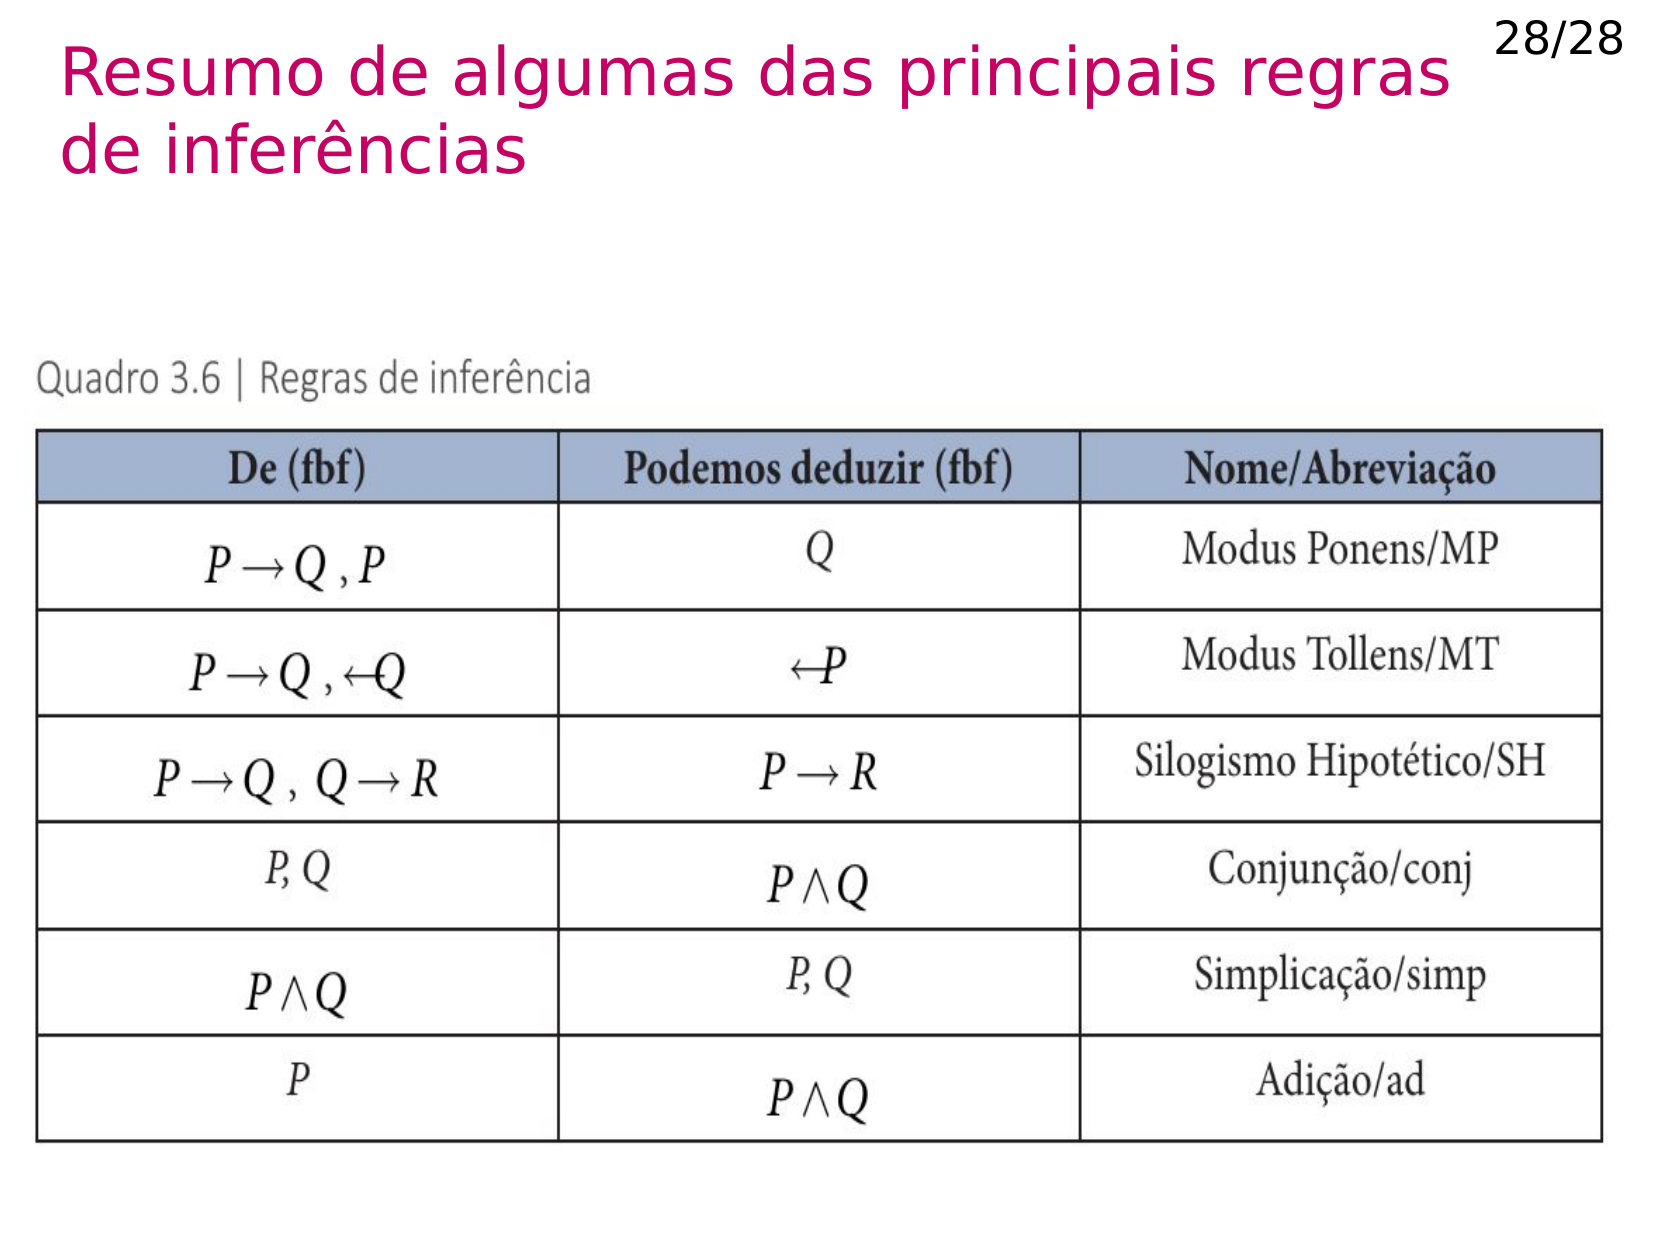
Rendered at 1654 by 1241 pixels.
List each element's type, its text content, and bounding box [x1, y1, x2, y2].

title Resumo de algumas das principais regras de inferências [59, 10, 1595, 213]
picture [23, 354, 1609, 1150]
